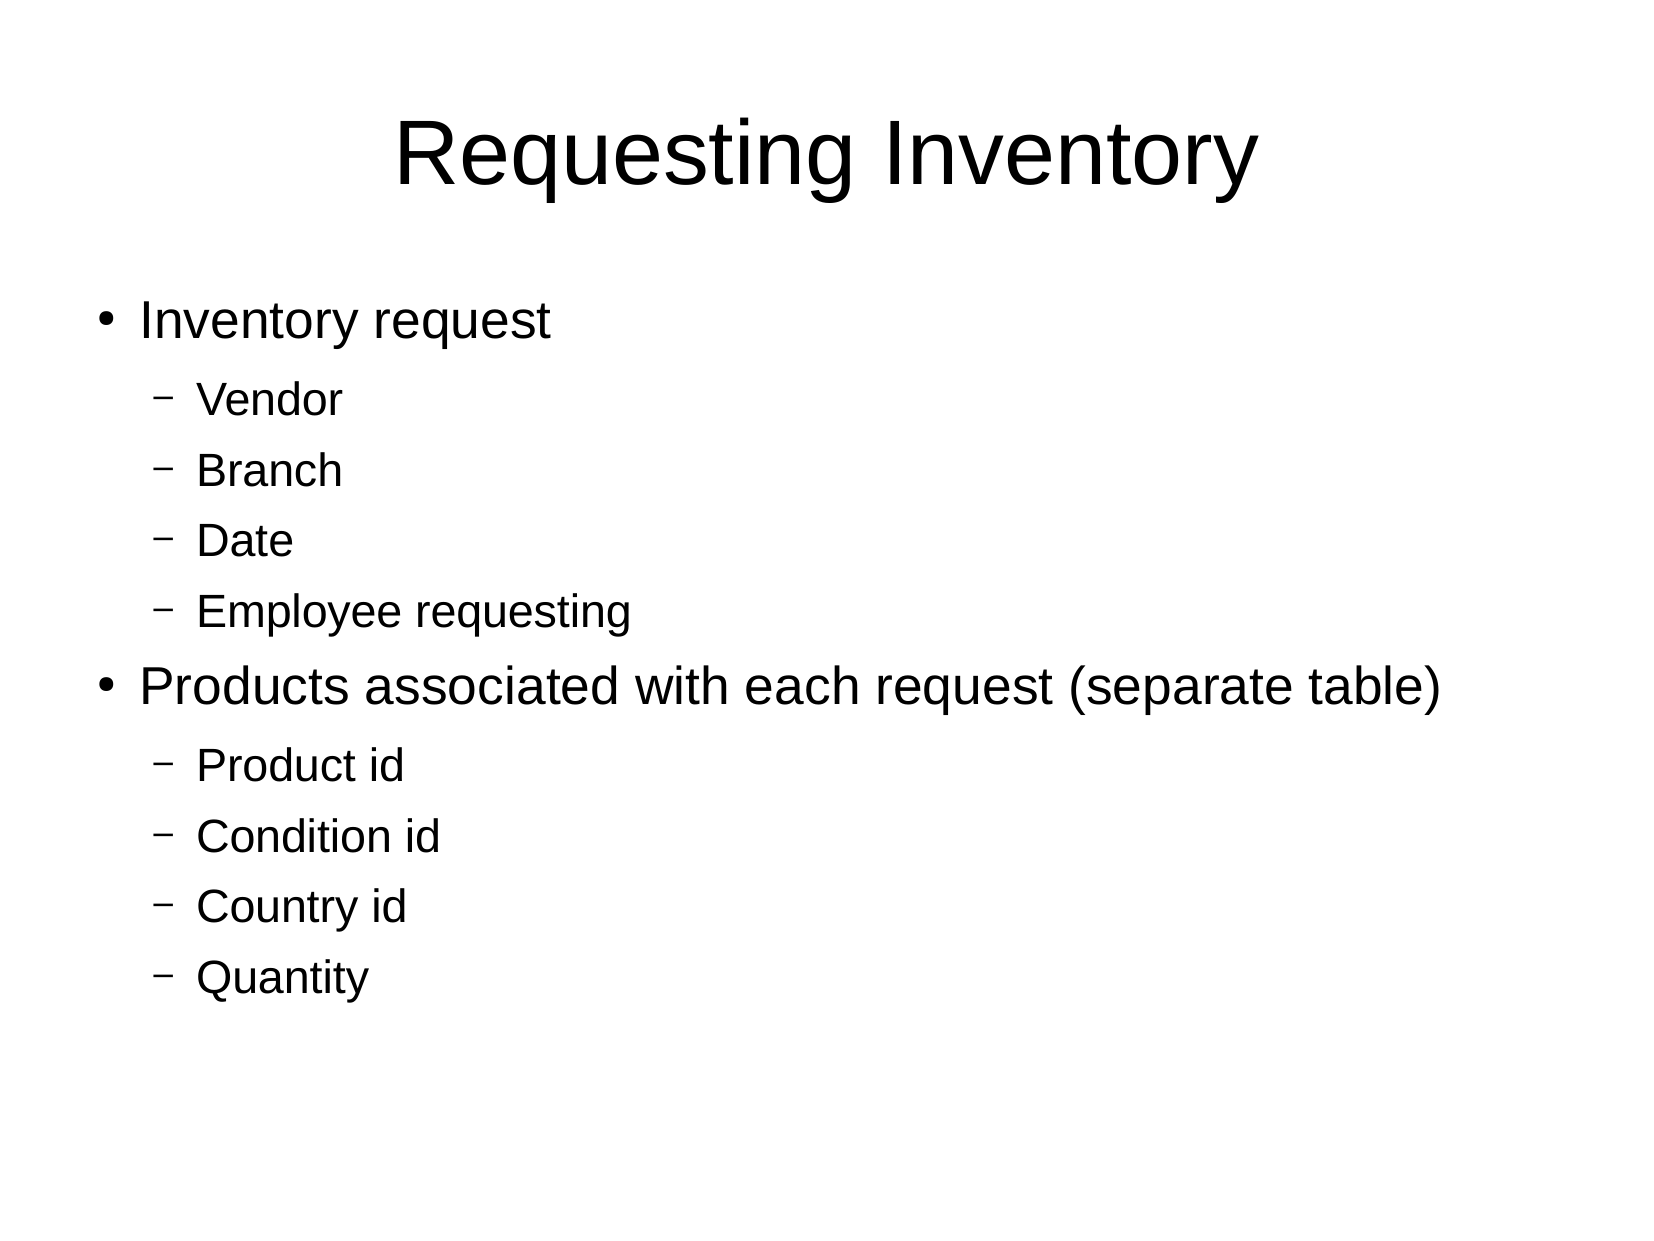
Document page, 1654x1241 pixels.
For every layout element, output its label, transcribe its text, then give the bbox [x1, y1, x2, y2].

list Inventory request Vendor Branch Date Employee requesting Products associated with each request (separate table) Product id Condition id Country id Quantity [82, 290, 1538, 1010]
title Requesting Inventory [82, 49, 1571, 257]
